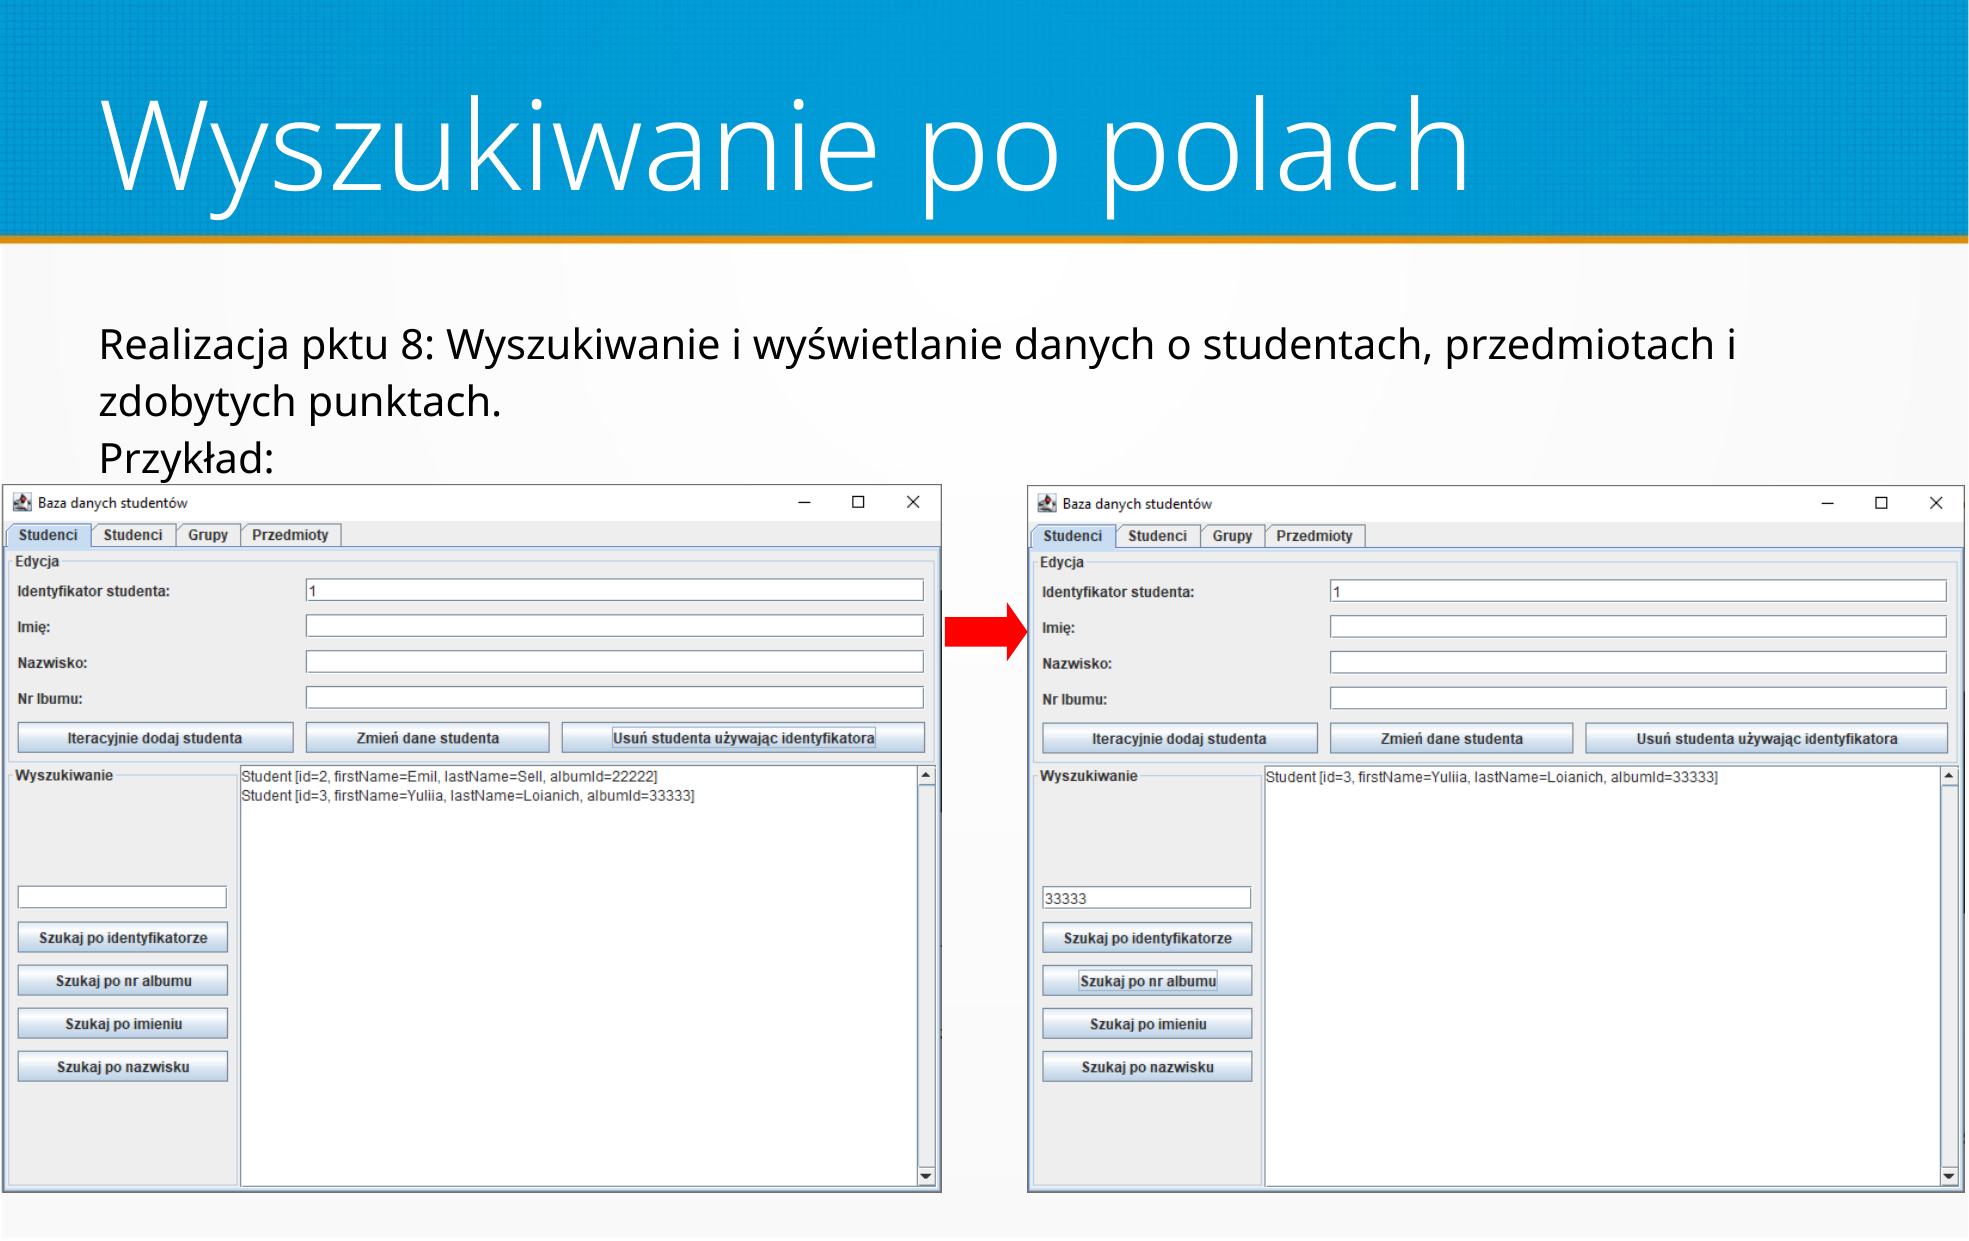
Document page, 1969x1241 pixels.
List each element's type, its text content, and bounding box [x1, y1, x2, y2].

picture [0, 233, 1969, 1241]
text_box [944, 602, 1028, 662]
list Realizacja pktu 8: Wyszukiwanie i wyświetlanie danych o studentach, przedmiotach i zdobytych punktach. Przykład: [98, 315, 1861, 1081]
title Wyszukiwanie po polach [98, 19, 1870, 227]
